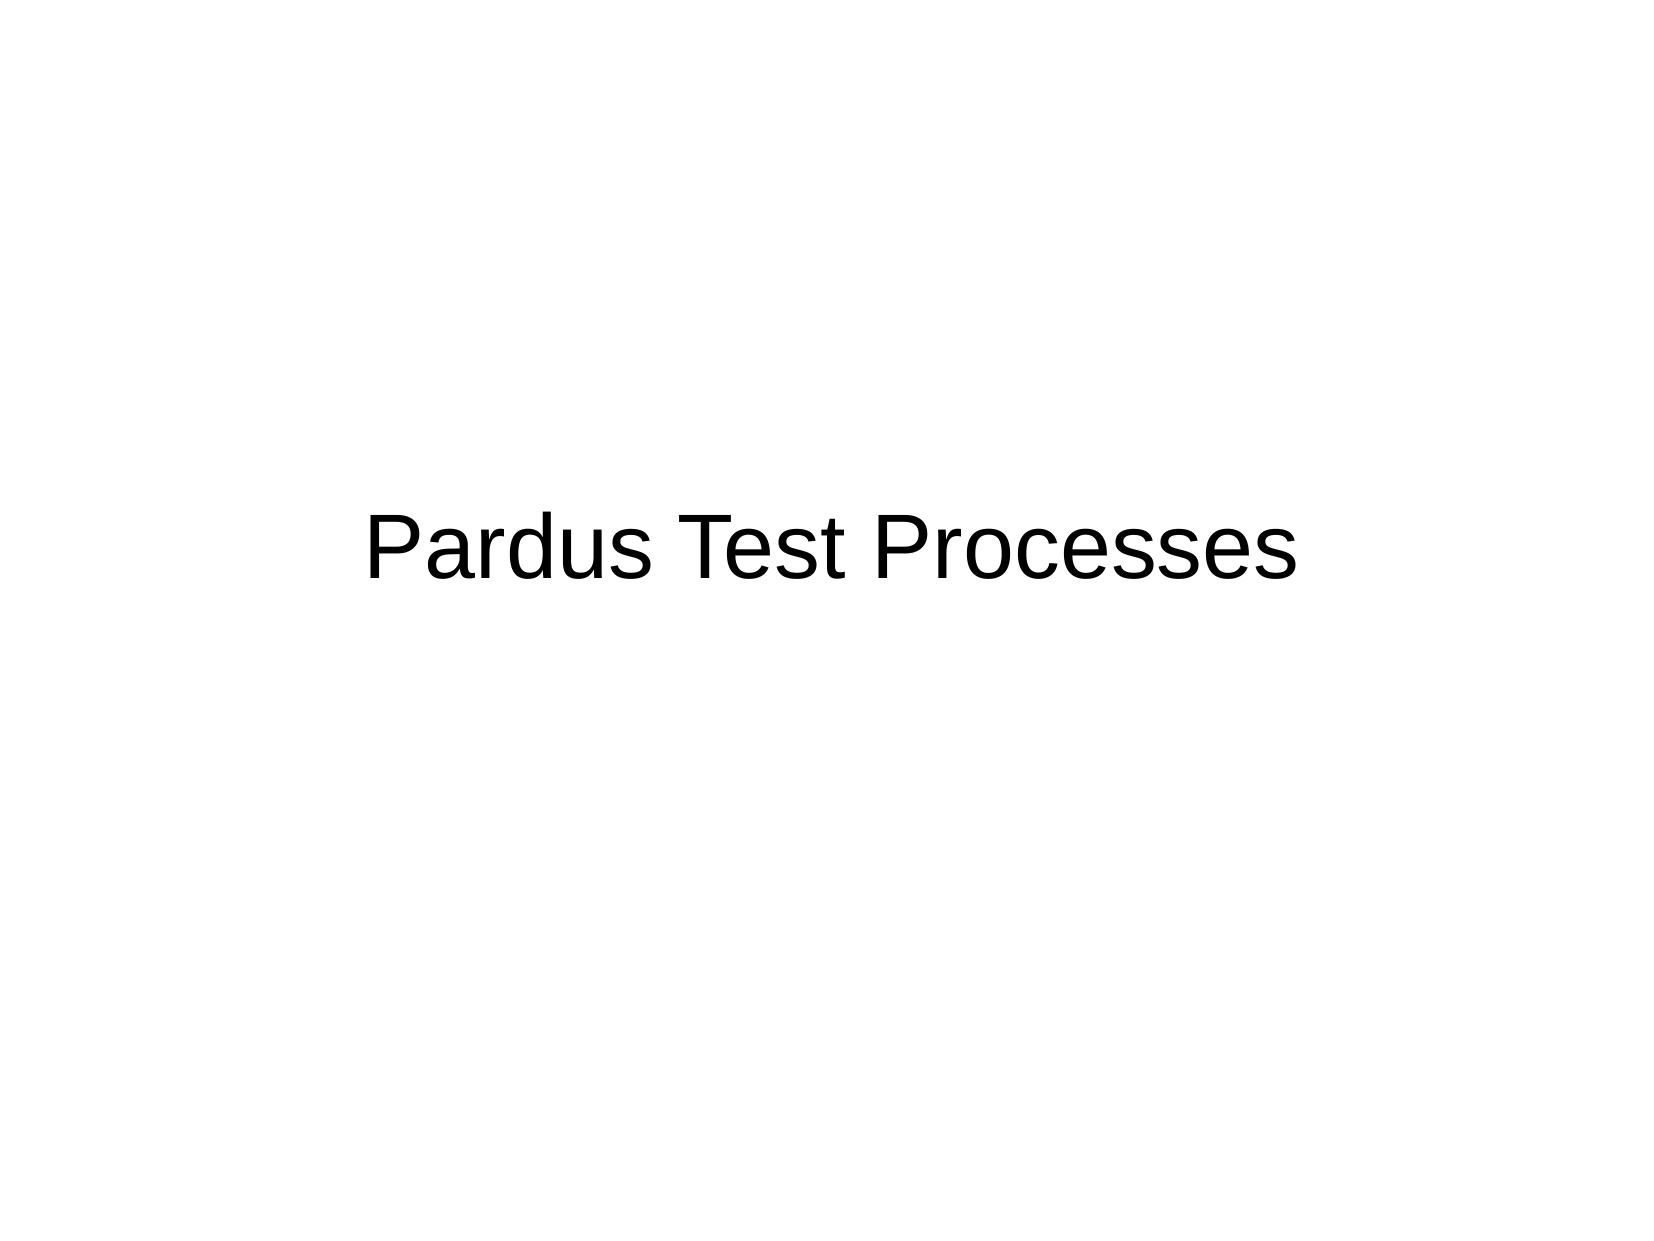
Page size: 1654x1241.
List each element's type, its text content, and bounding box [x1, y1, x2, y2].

title Pardus Test Processes [88, 0, 1577, 598]
